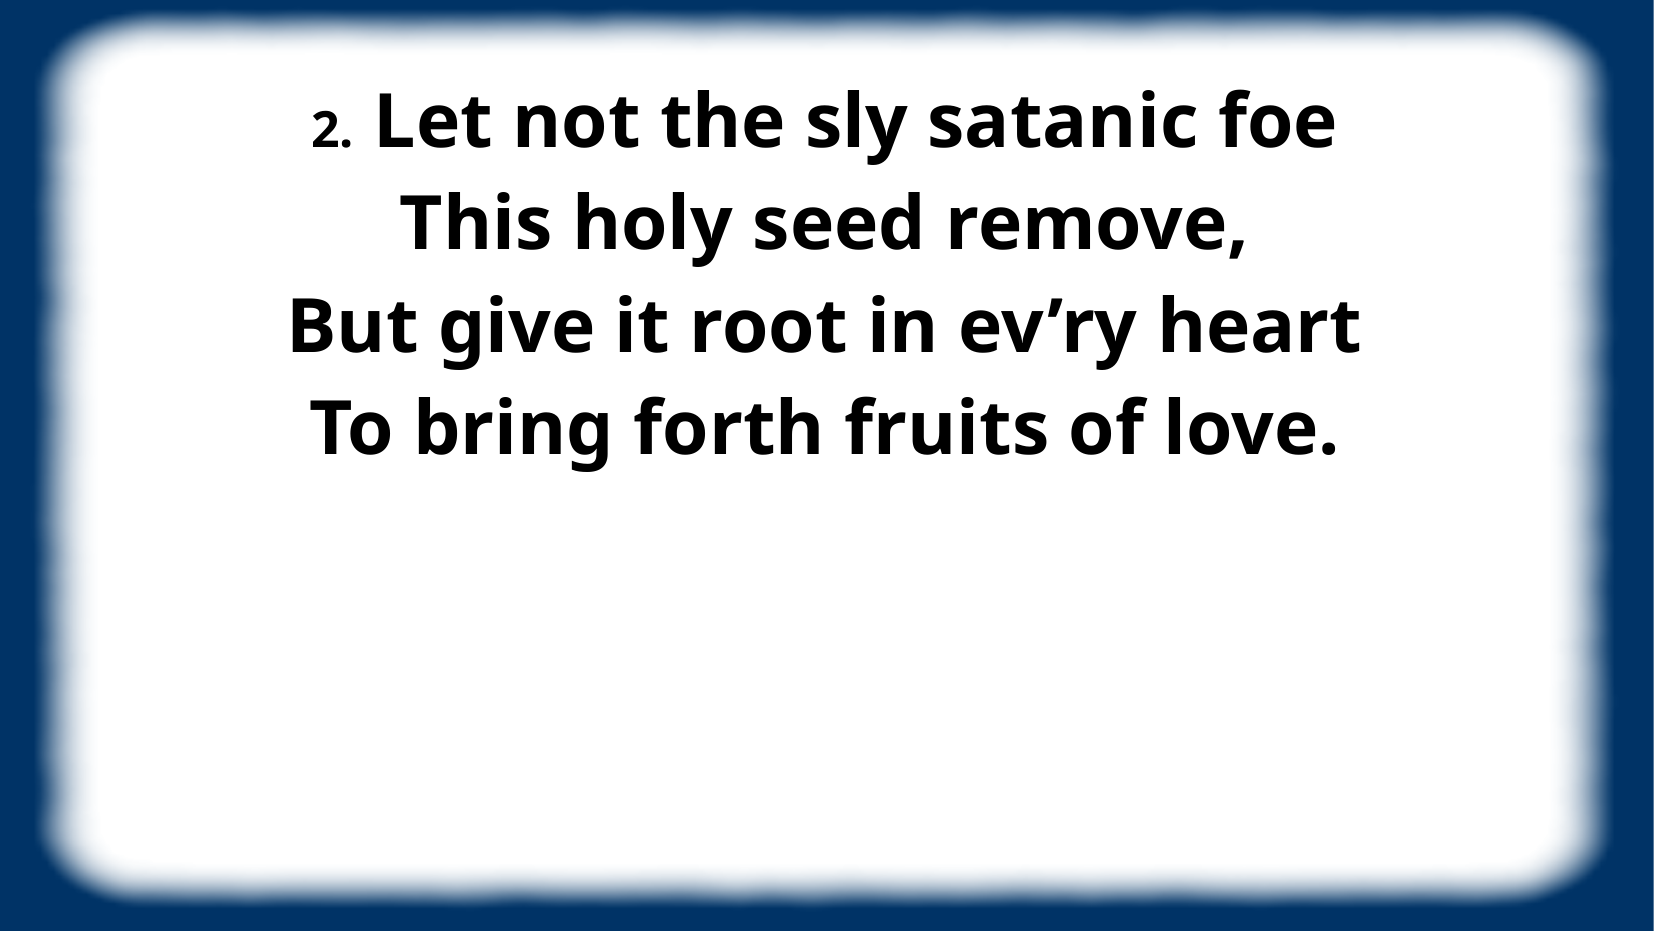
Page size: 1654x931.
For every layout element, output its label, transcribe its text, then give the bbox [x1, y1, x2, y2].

picture [0, 0, 1654, 931]
text_box 2. Let not the sly satanic foe This holy seed remove, But give it root in ev’ry heart To bring forth fruits of love. [75, 60, 1576, 475]
